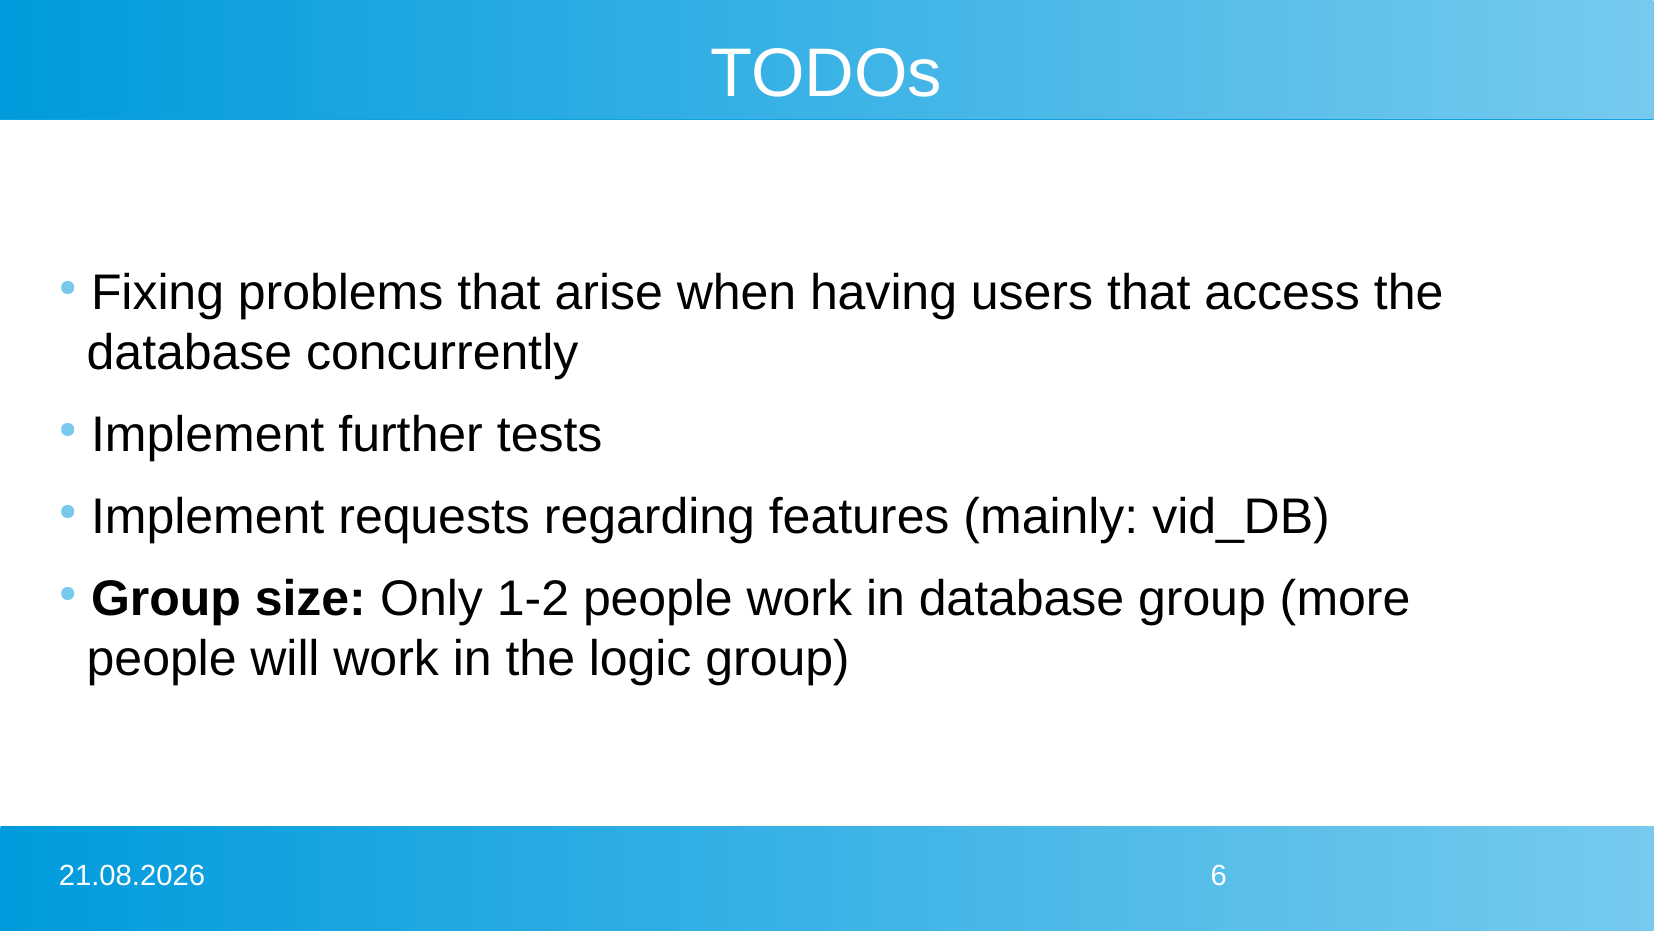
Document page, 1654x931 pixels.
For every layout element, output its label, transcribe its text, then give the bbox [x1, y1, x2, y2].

text_box 12.06.2023 [59, 856, 443, 916]
text_box <number> [1210, 856, 1595, 916]
list Fixing problems that arise when having users that access the database concurrently Implement further tests Implement requests regarding features (mainly: vid_DB) Group size: Only 1-2 people work in database group (more people will work in the logic group) [59, 177, 1595, 768]
title TODOs [59, 27, 1595, 111]
